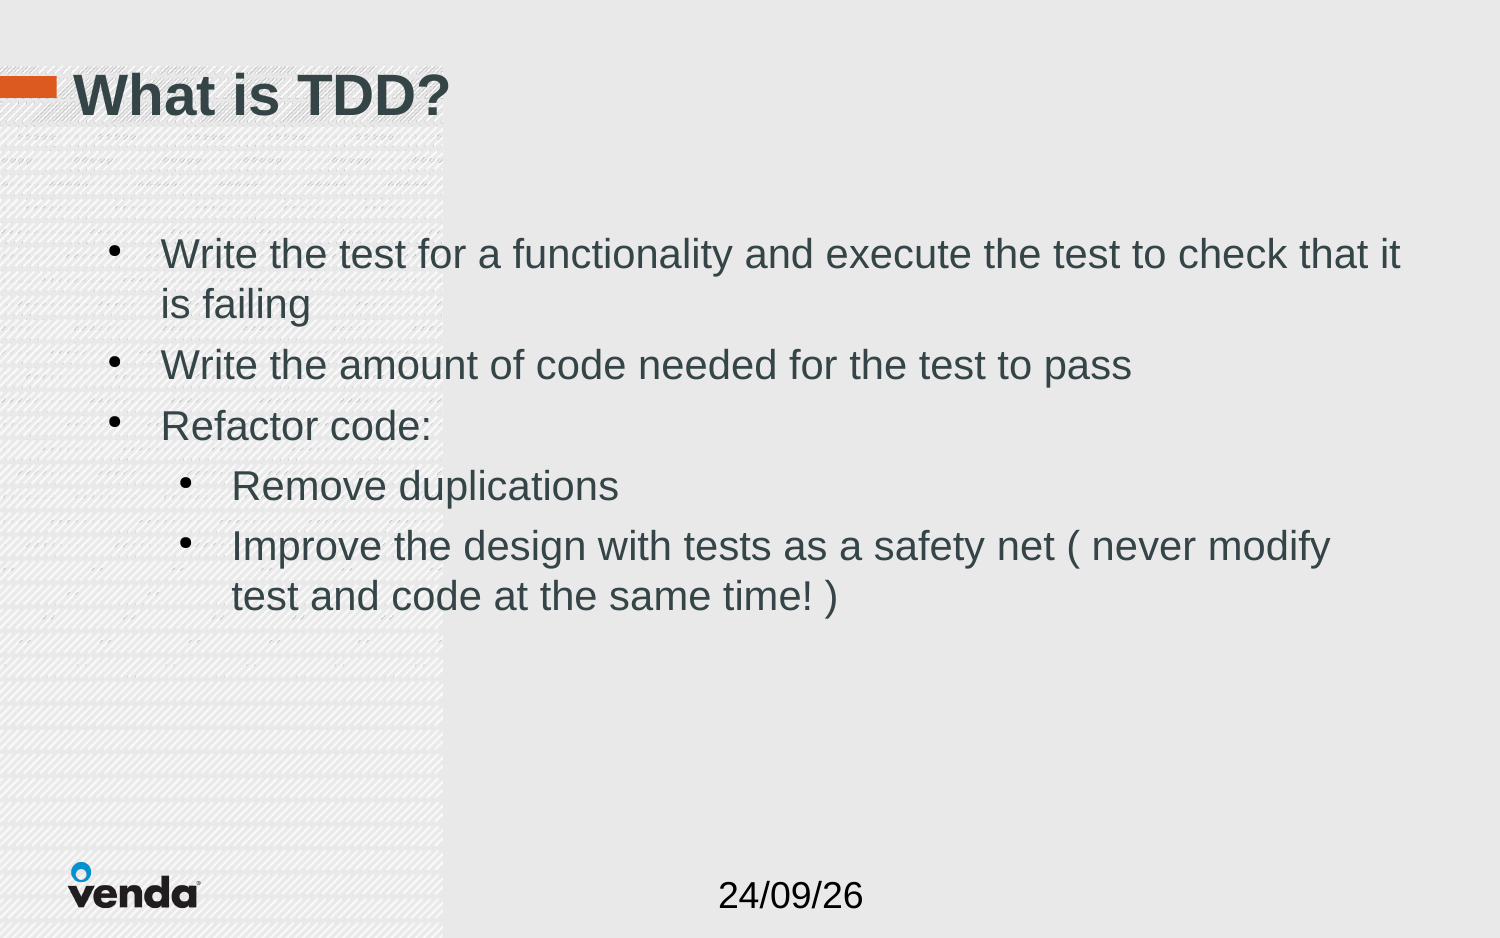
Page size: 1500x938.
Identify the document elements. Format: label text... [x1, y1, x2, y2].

picture [0, 66, 443, 938]
title What is TDD? [59, 65, 1410, 235]
list Write the test for a functionality and execute the test to check that it is failing Write the amount of code needed for the test to pass Refactor code: Remove duplications Improve the design with tests as a safety net ( never modify test and code at the same time! ) [75, 219, 1425, 839]
